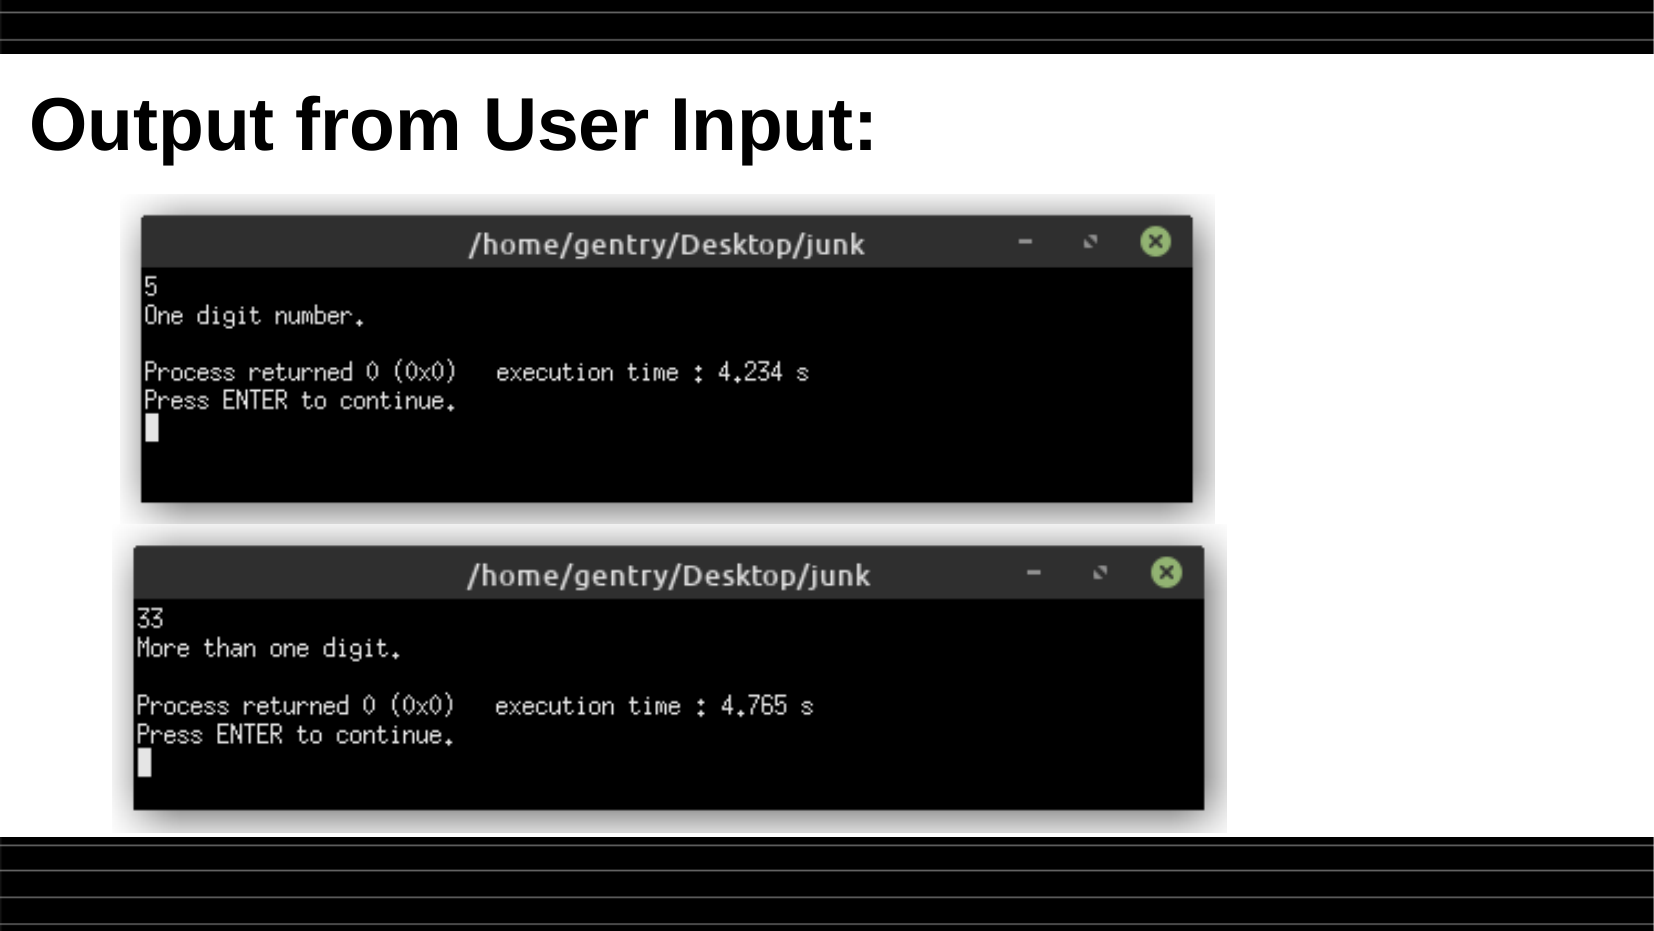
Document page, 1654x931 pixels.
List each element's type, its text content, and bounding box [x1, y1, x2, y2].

picture [0, 0, 1654, 54]
text_box Output from User Input: [15, 75, 1591, 174]
picture [0, 837, 1654, 931]
picture [112, 194, 1227, 833]
